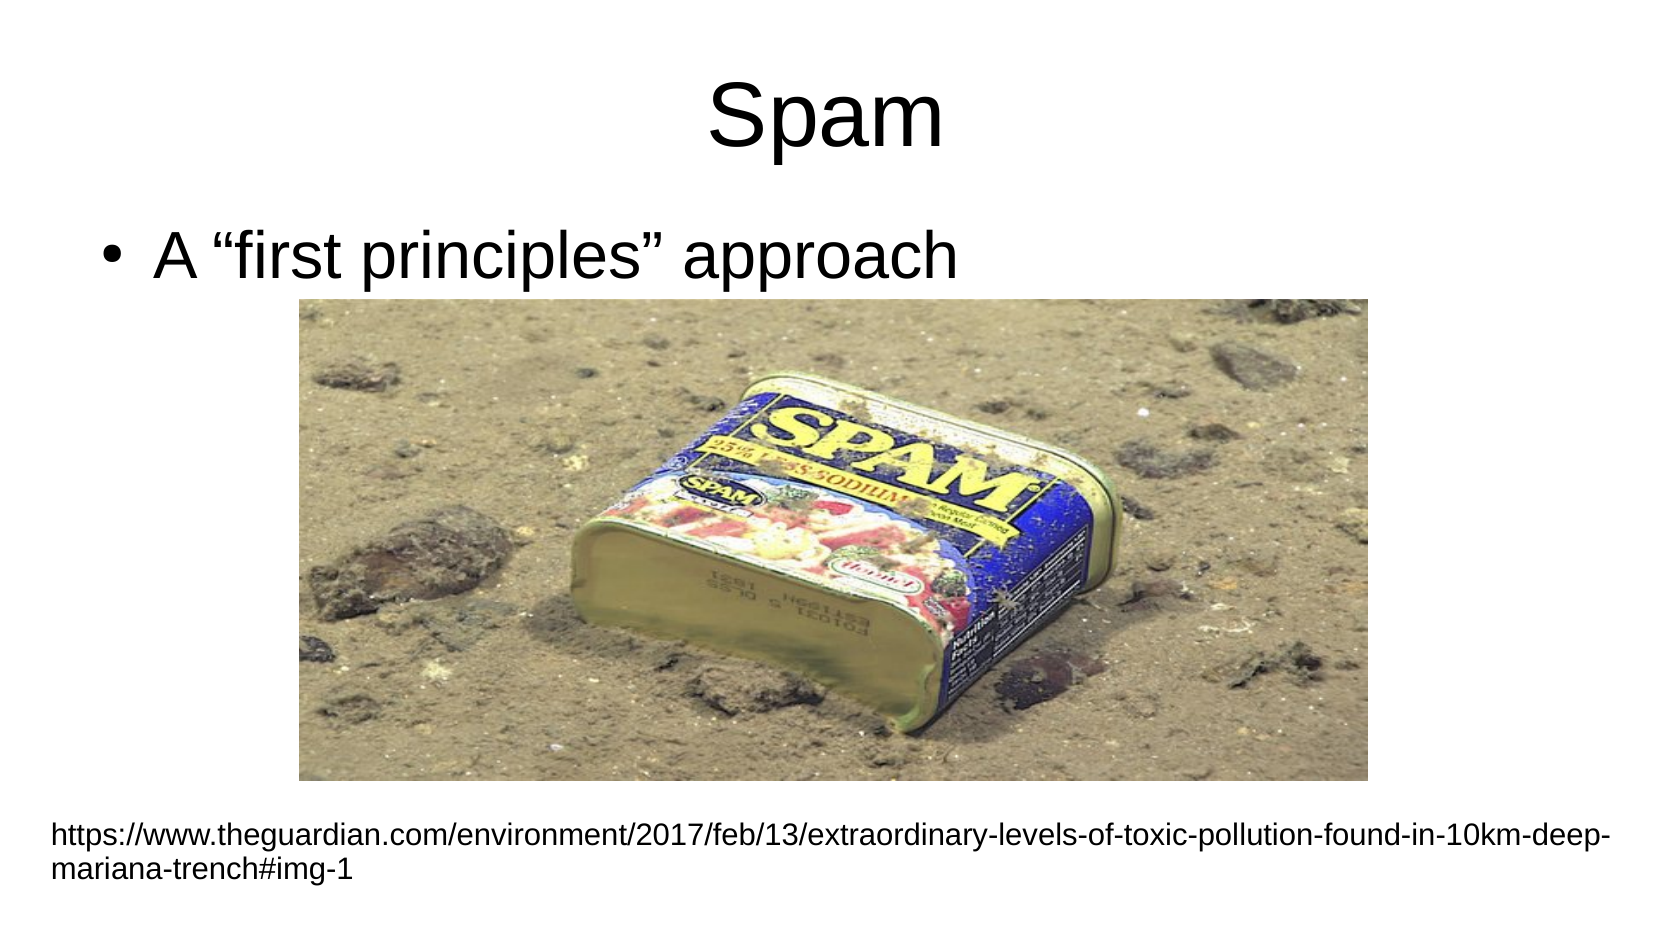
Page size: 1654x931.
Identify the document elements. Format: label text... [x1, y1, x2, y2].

list A “first principles” approach [82, 217, 1571, 758]
picture [299, 299, 1368, 781]
title Spam [82, 37, 1571, 193]
text_box https://www.theguardian.com/environment/2017/feb/13/extraordinary-levels-of-toxic-pollution-found-in-10km-deep-mariana-trench#img-1 [36, 809, 1627, 894]
